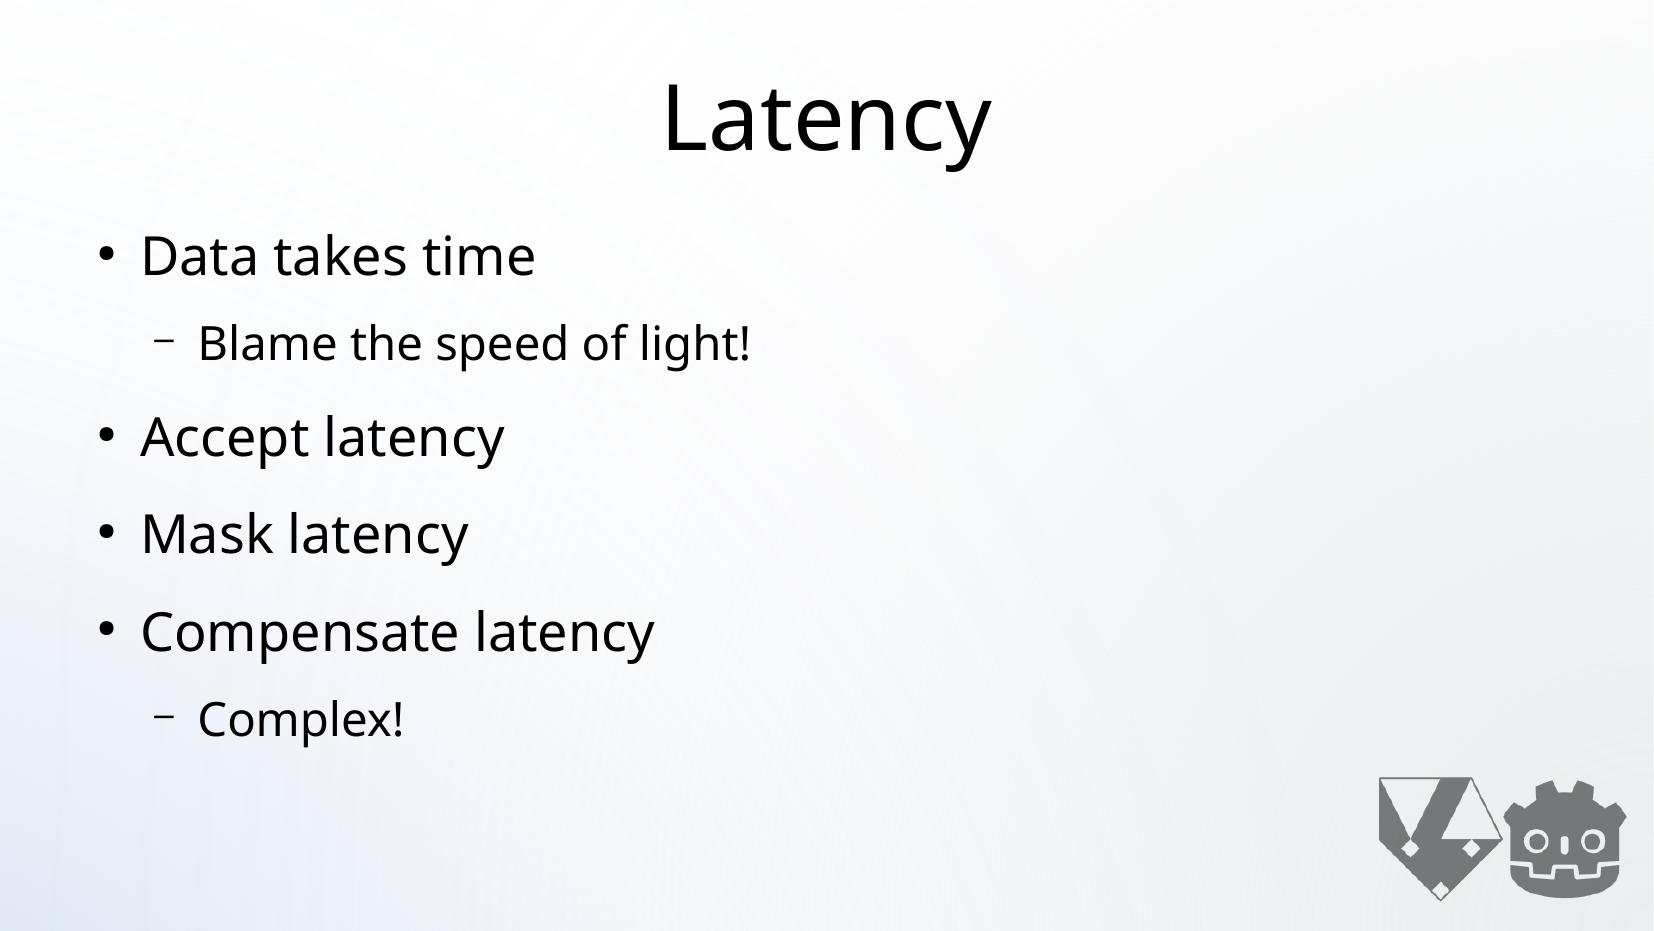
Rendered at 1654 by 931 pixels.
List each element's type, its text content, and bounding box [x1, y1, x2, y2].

list Data takes time Blame the speed of light! Accept latency Mask latency Compensate latency Complex! [82, 217, 1571, 758]
title Latency [82, 37, 1571, 193]
picture [0, 0, 1654, 931]
